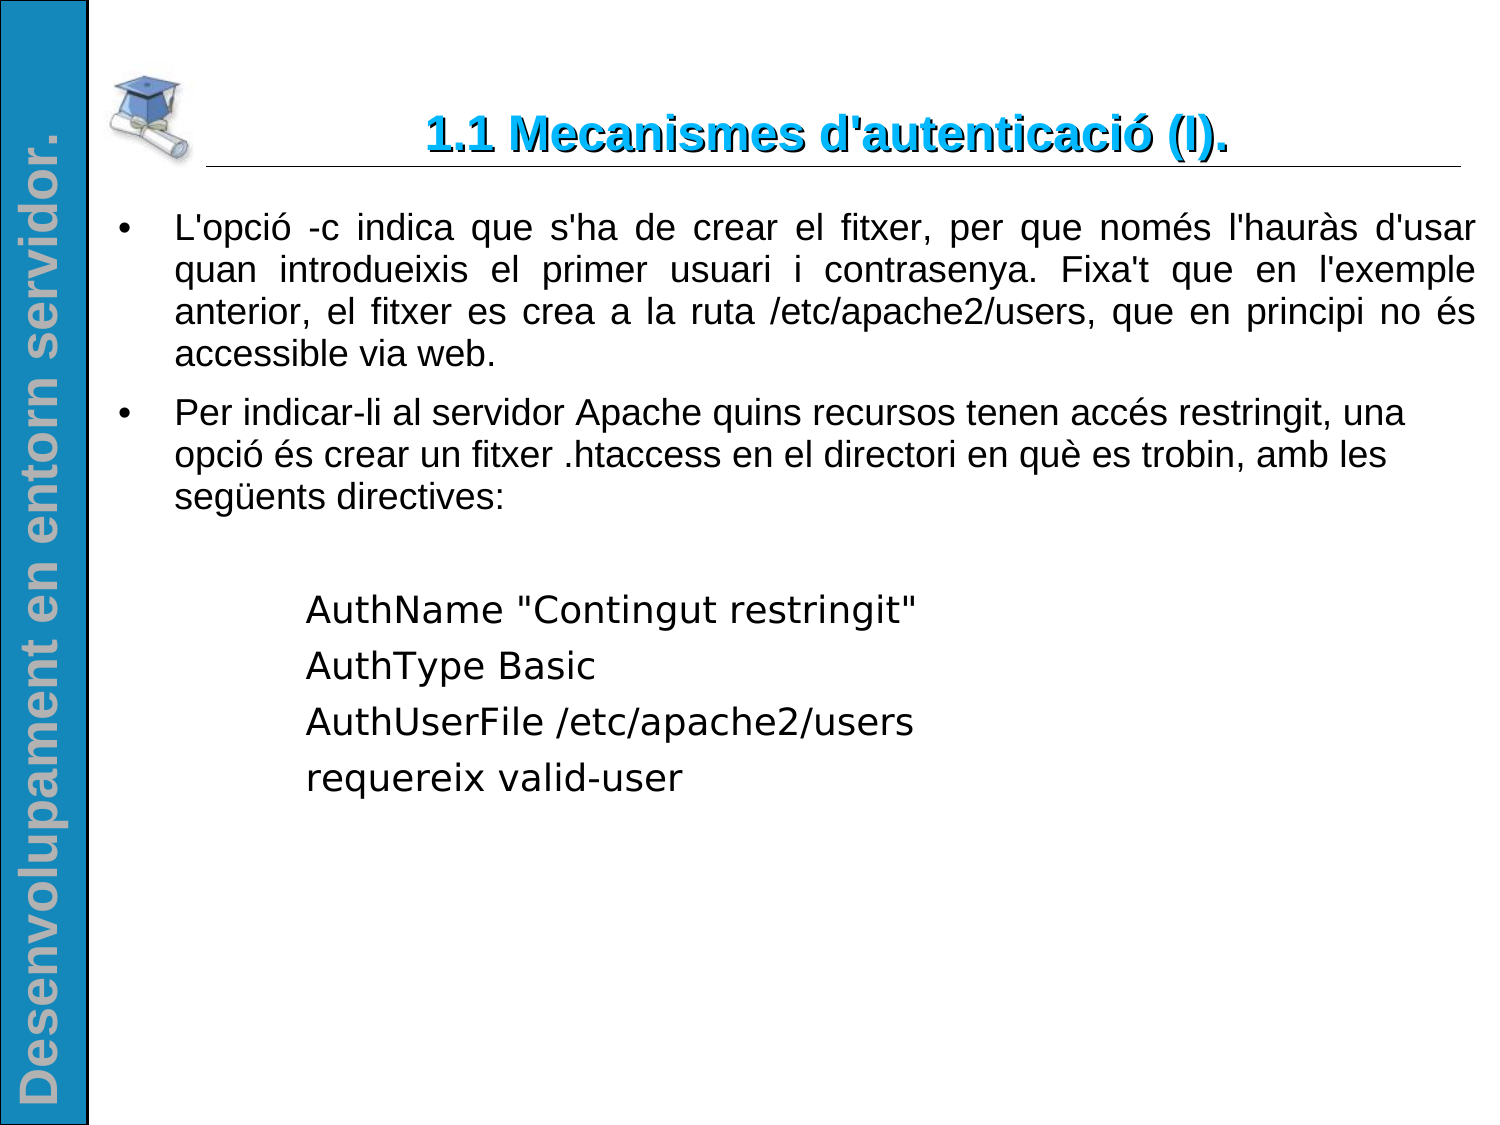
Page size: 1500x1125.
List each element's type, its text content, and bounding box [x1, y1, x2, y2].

list L'opció -c indica que s'ha de crear el fitxer, per que només l'hauràs d'usar quan introdueixis el primer usuari i contrasenya. Fixa't que en l'exemple anterior, el fitxer es crea a la ruta /etc/apache2/users, que en principi no és accessible via web. Per indicar-li al servidor Apache quins recursos tenen accés restringit, una opció és crear un fitxer .htaccess en el directori en què es trobin, amb les següents directives: AuthName "Contingut restringit" AuthType Basic AuthUserFile /etc/apache2/users requereix valid-user [118, 206, 1477, 1063]
title 1.1 Mecanismes d'autenticació (I). [206, 88, 1447, 178]
picture [93, 61, 206, 174]
